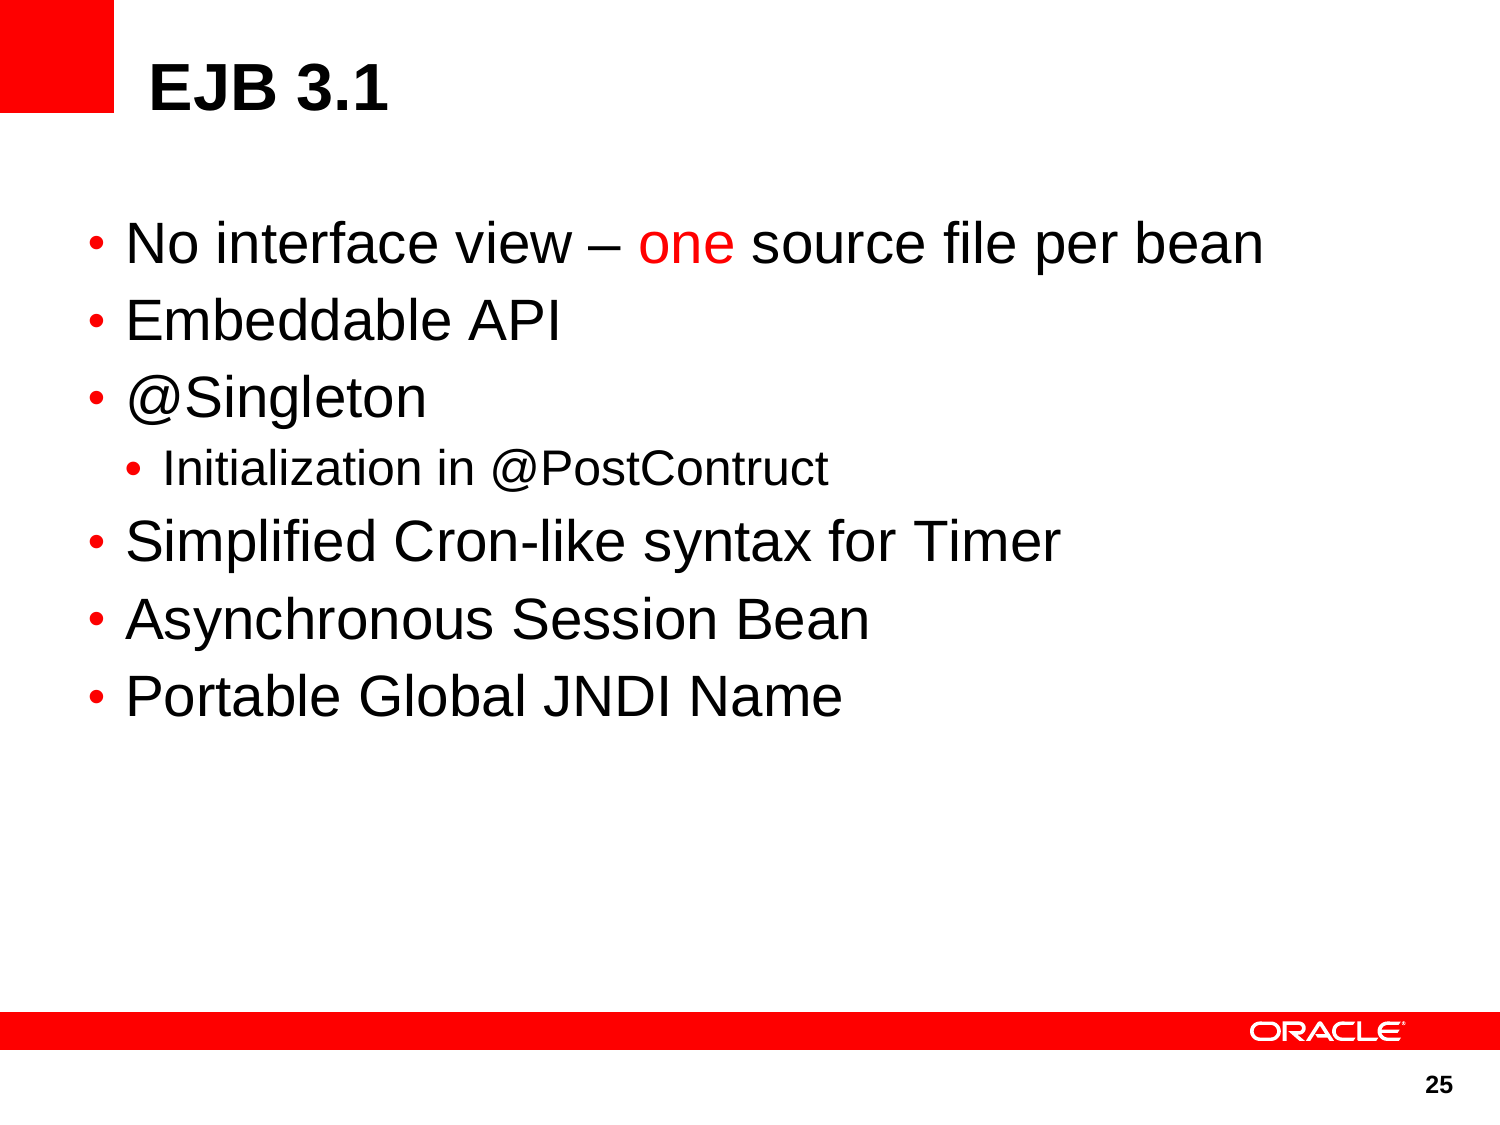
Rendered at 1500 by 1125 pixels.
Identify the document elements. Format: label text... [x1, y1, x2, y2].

picture [0, 0, 114, 113]
title EJB 3.1 [133, 21, 1378, 154]
list No interface view – one source file per bean Embeddable API @Singleton Initialization in @PostContruct Simplified Cron-like syntax for Timer Asynchronous Session Bean Portable Global JNDI Name [68, 210, 1500, 970]
picture [0, 1012, 1500, 1050]
